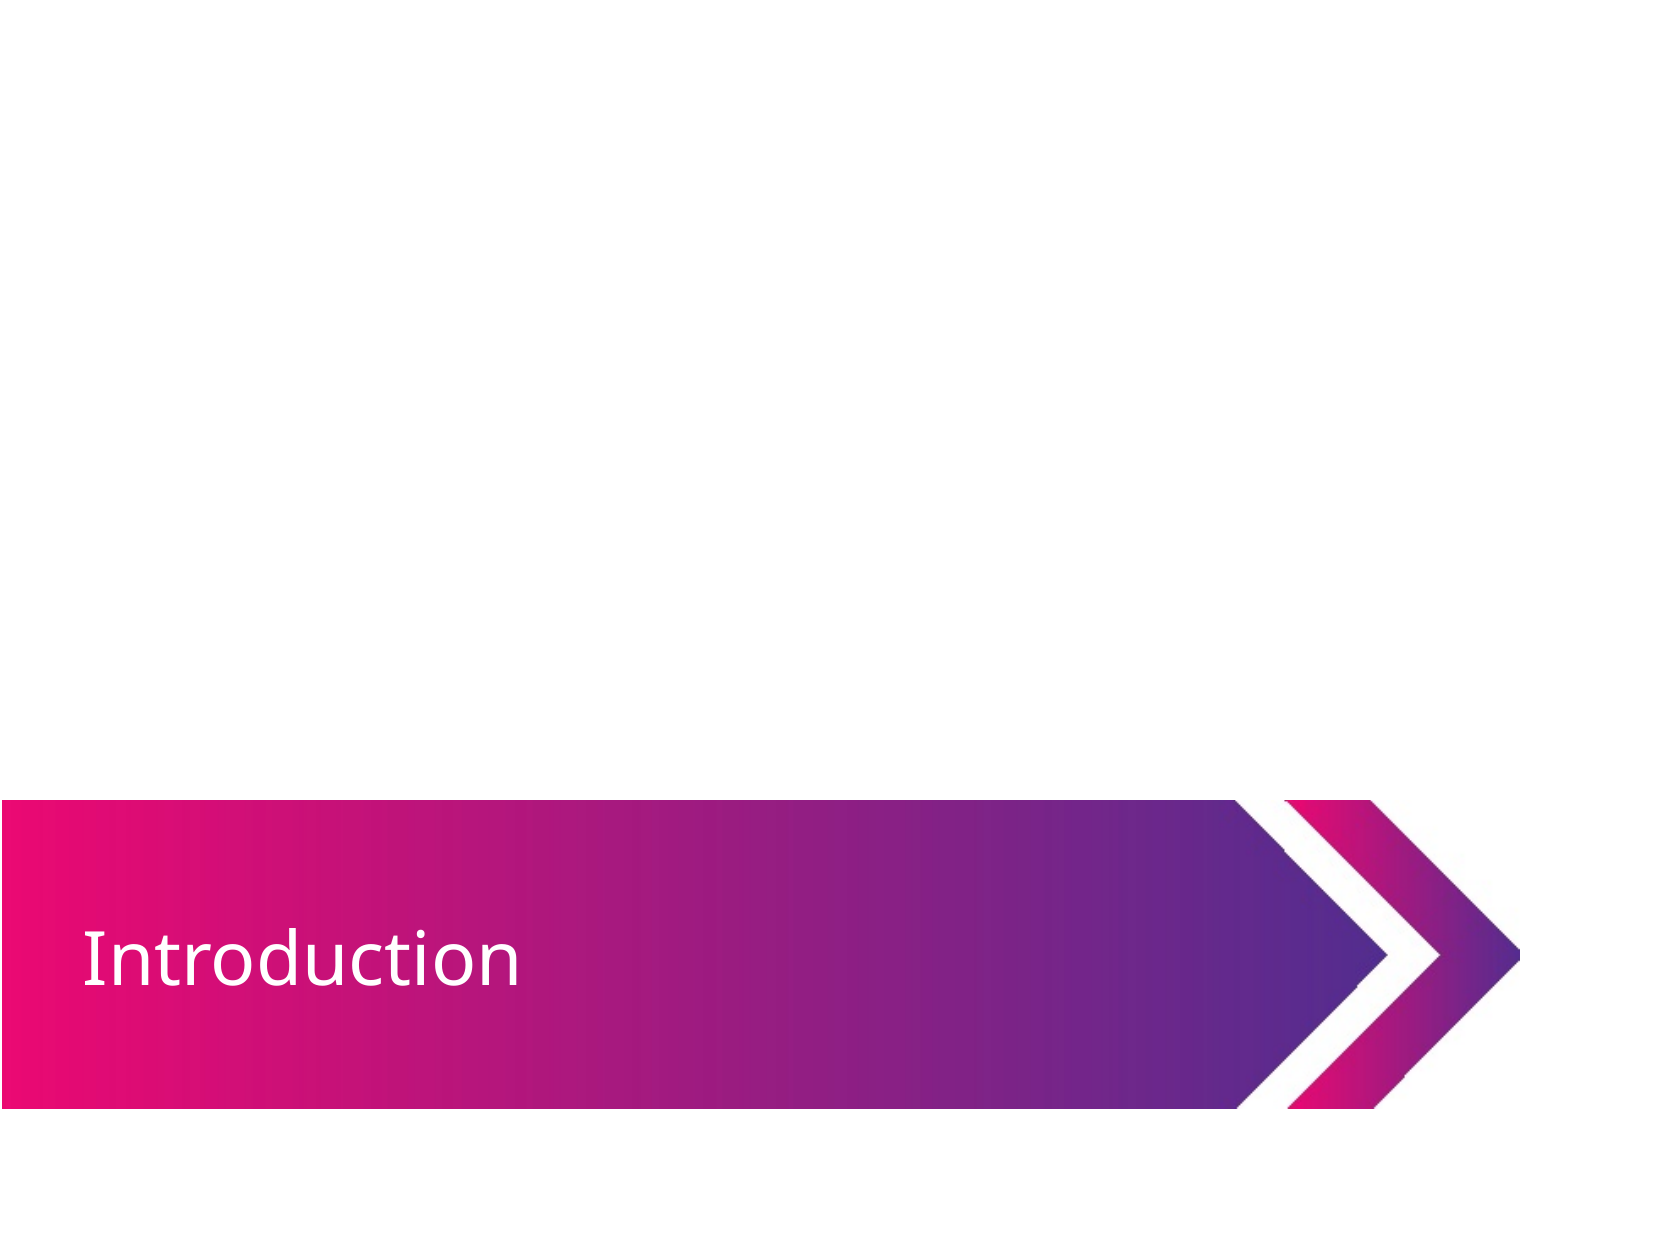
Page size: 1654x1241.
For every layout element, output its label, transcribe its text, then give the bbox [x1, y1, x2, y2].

picture [2, 800, 1520, 1109]
title Introduction [82, 852, 1396, 1060]
